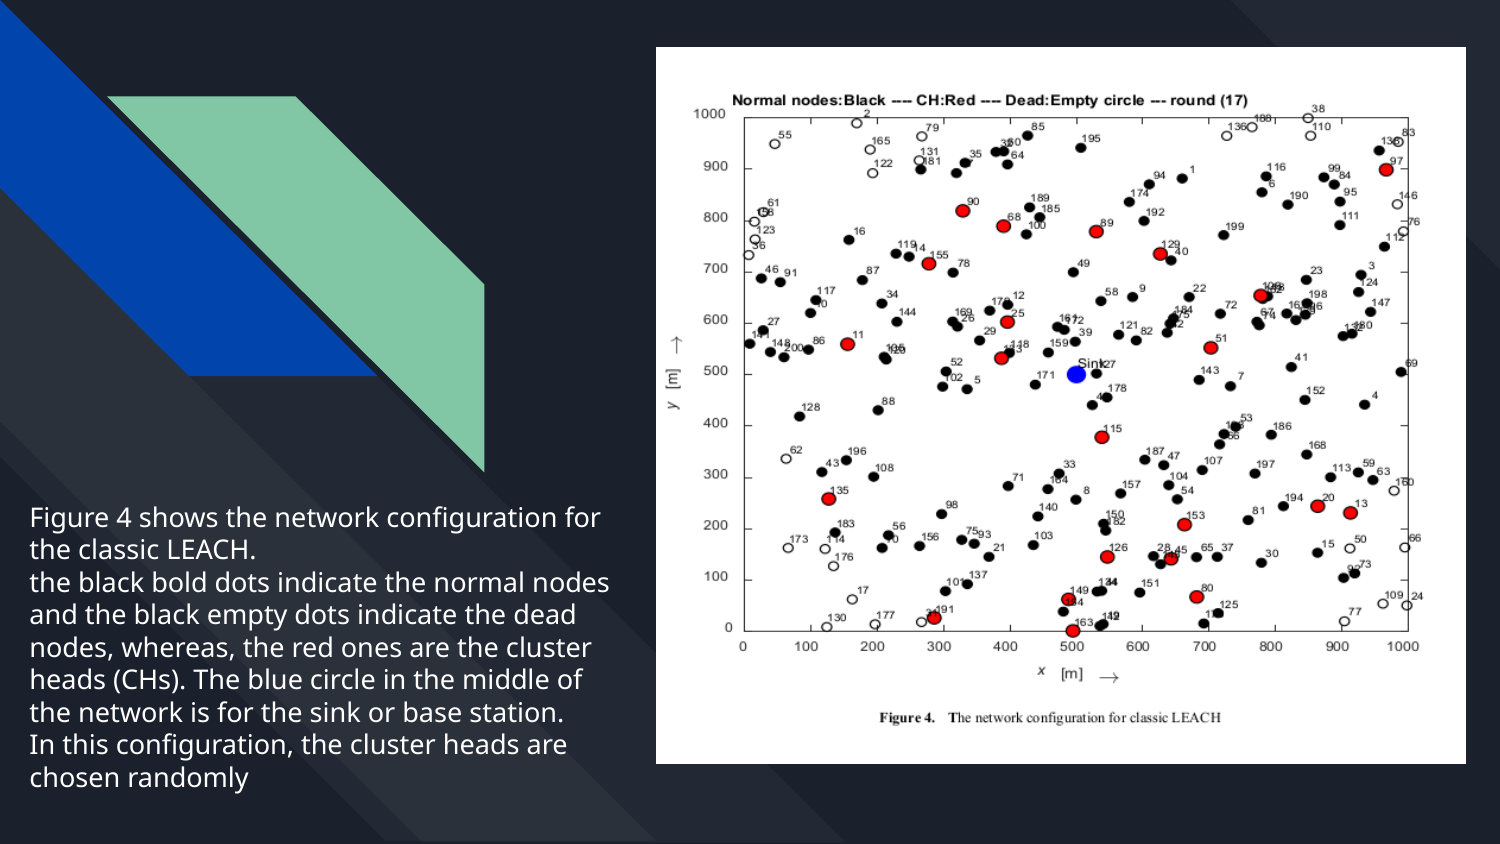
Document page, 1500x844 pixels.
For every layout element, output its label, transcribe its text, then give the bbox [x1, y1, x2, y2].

subtitle Figure 4 shows the network configuration for the classic LEACH. the black bold dots indicate the normal nodes and the black empty dots indicate the dead nodes, whereas, the red ones are the cluster heads (CHs). The blue circle in the middle of the network is for the sink or base station. In this configuration, the cluster heads are chosen randomly [14, 485, 638, 844]
picture [656, 47, 1466, 764]
